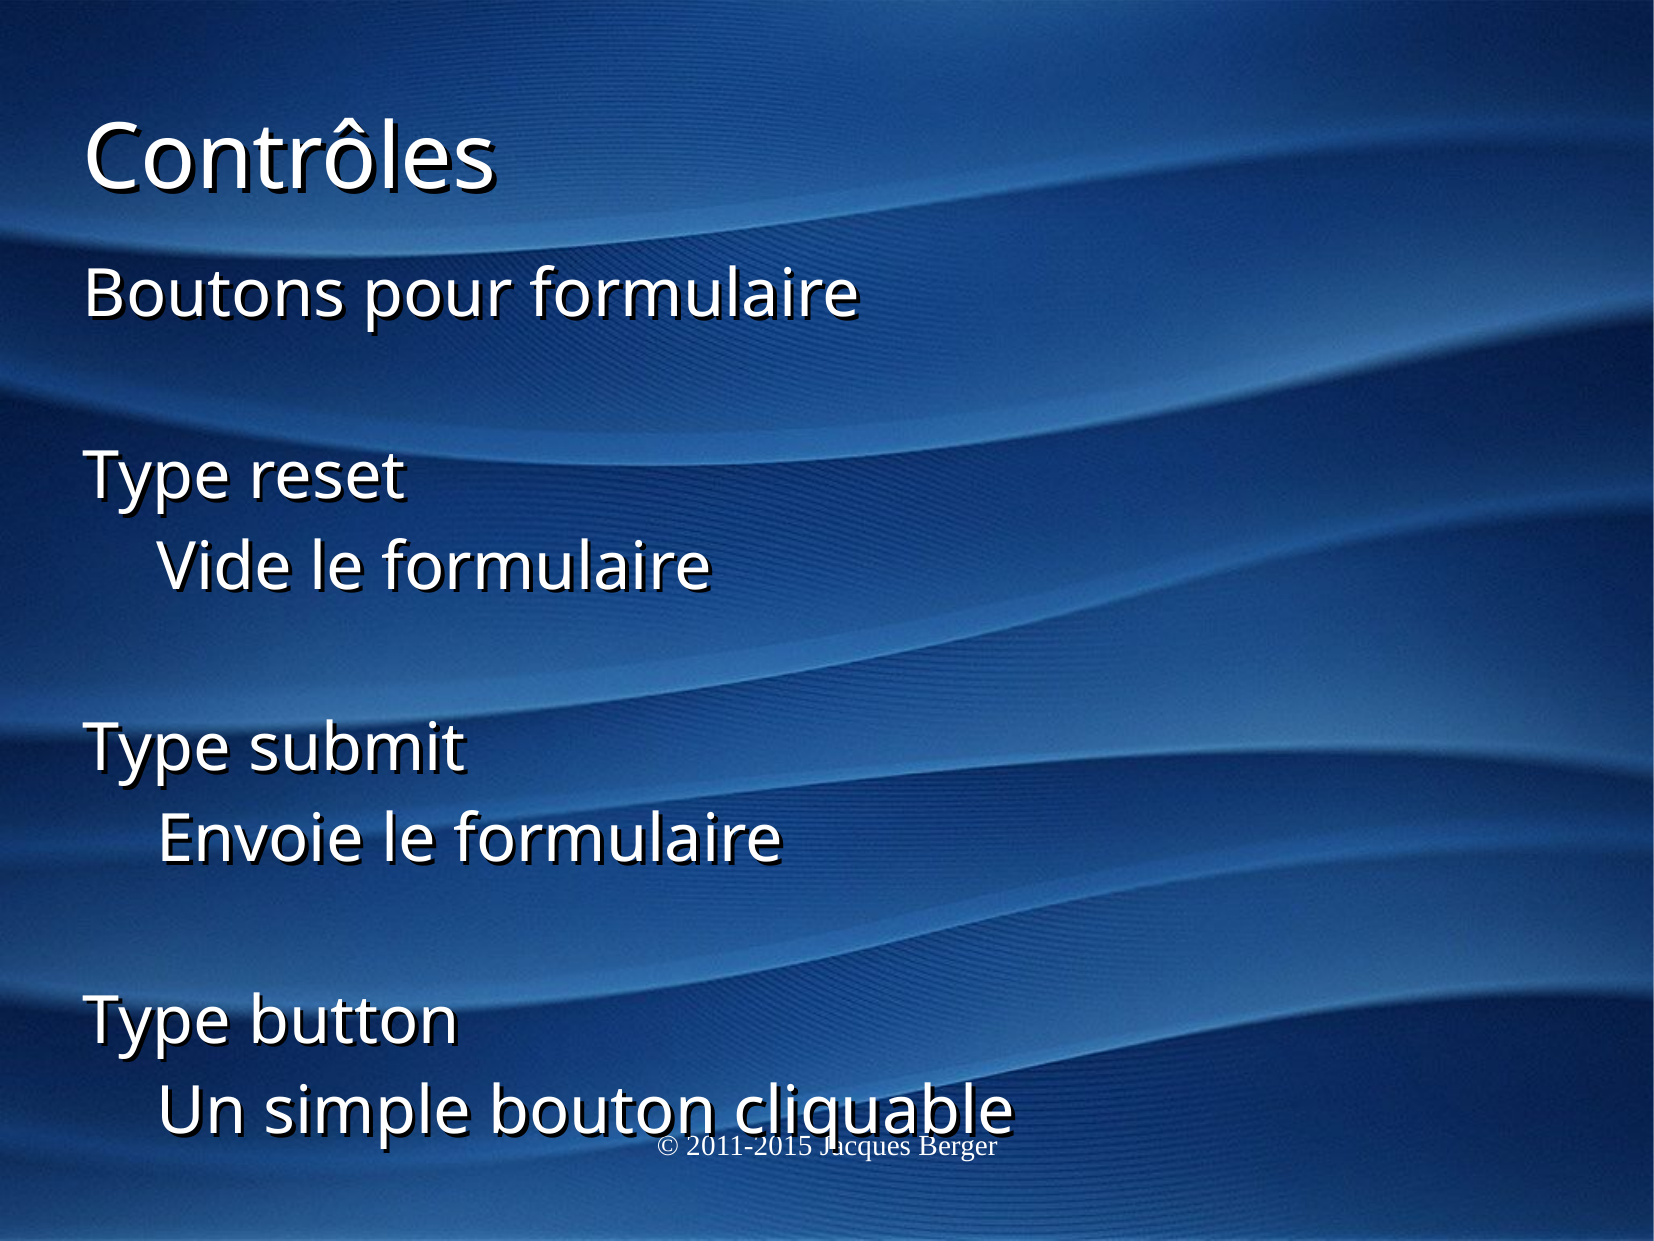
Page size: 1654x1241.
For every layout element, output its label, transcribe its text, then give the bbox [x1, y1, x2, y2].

picture [0, 0, 1654, 1241]
title Contrôles [82, 56, 1571, 250]
subtitle Boutons pour formulaire Type reset Vide le formulaire Type submit Envoie le formulaire Type button Un simple bouton cliquable [82, 294, 1571, 1105]
